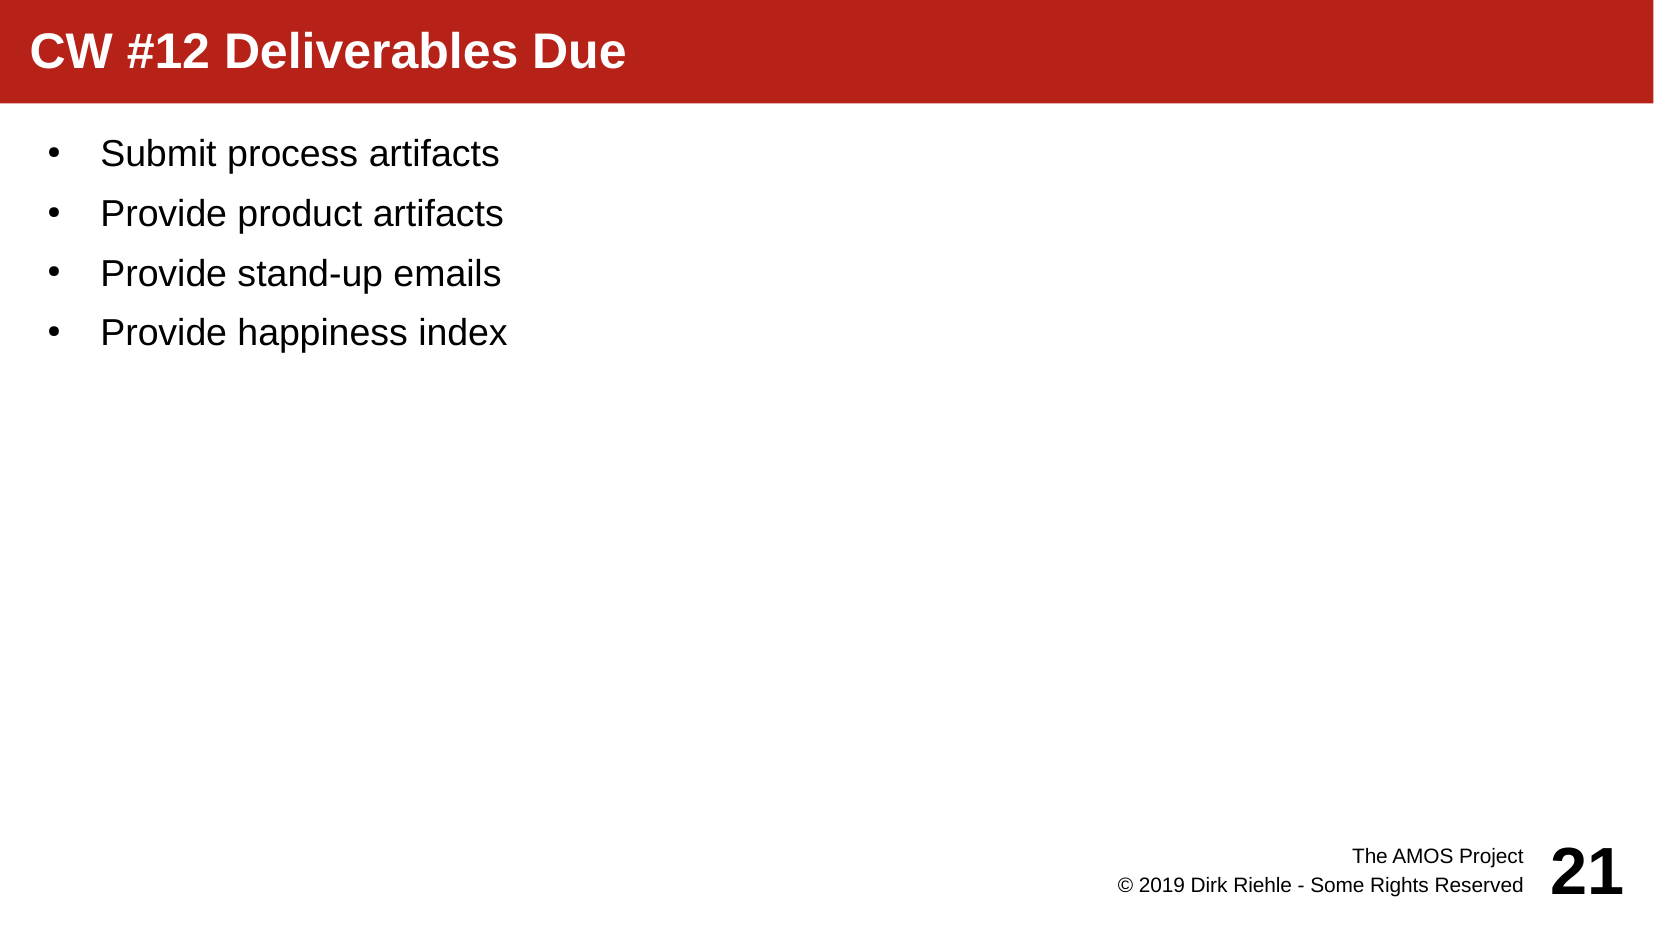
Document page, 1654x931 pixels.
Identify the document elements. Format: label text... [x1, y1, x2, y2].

list Submit process artifacts Provide product artifacts Provide stand-up emails Provide happiness index [29, 132, 1625, 798]
title CW #12 Deliverables Due [0, 0, 1654, 104]
